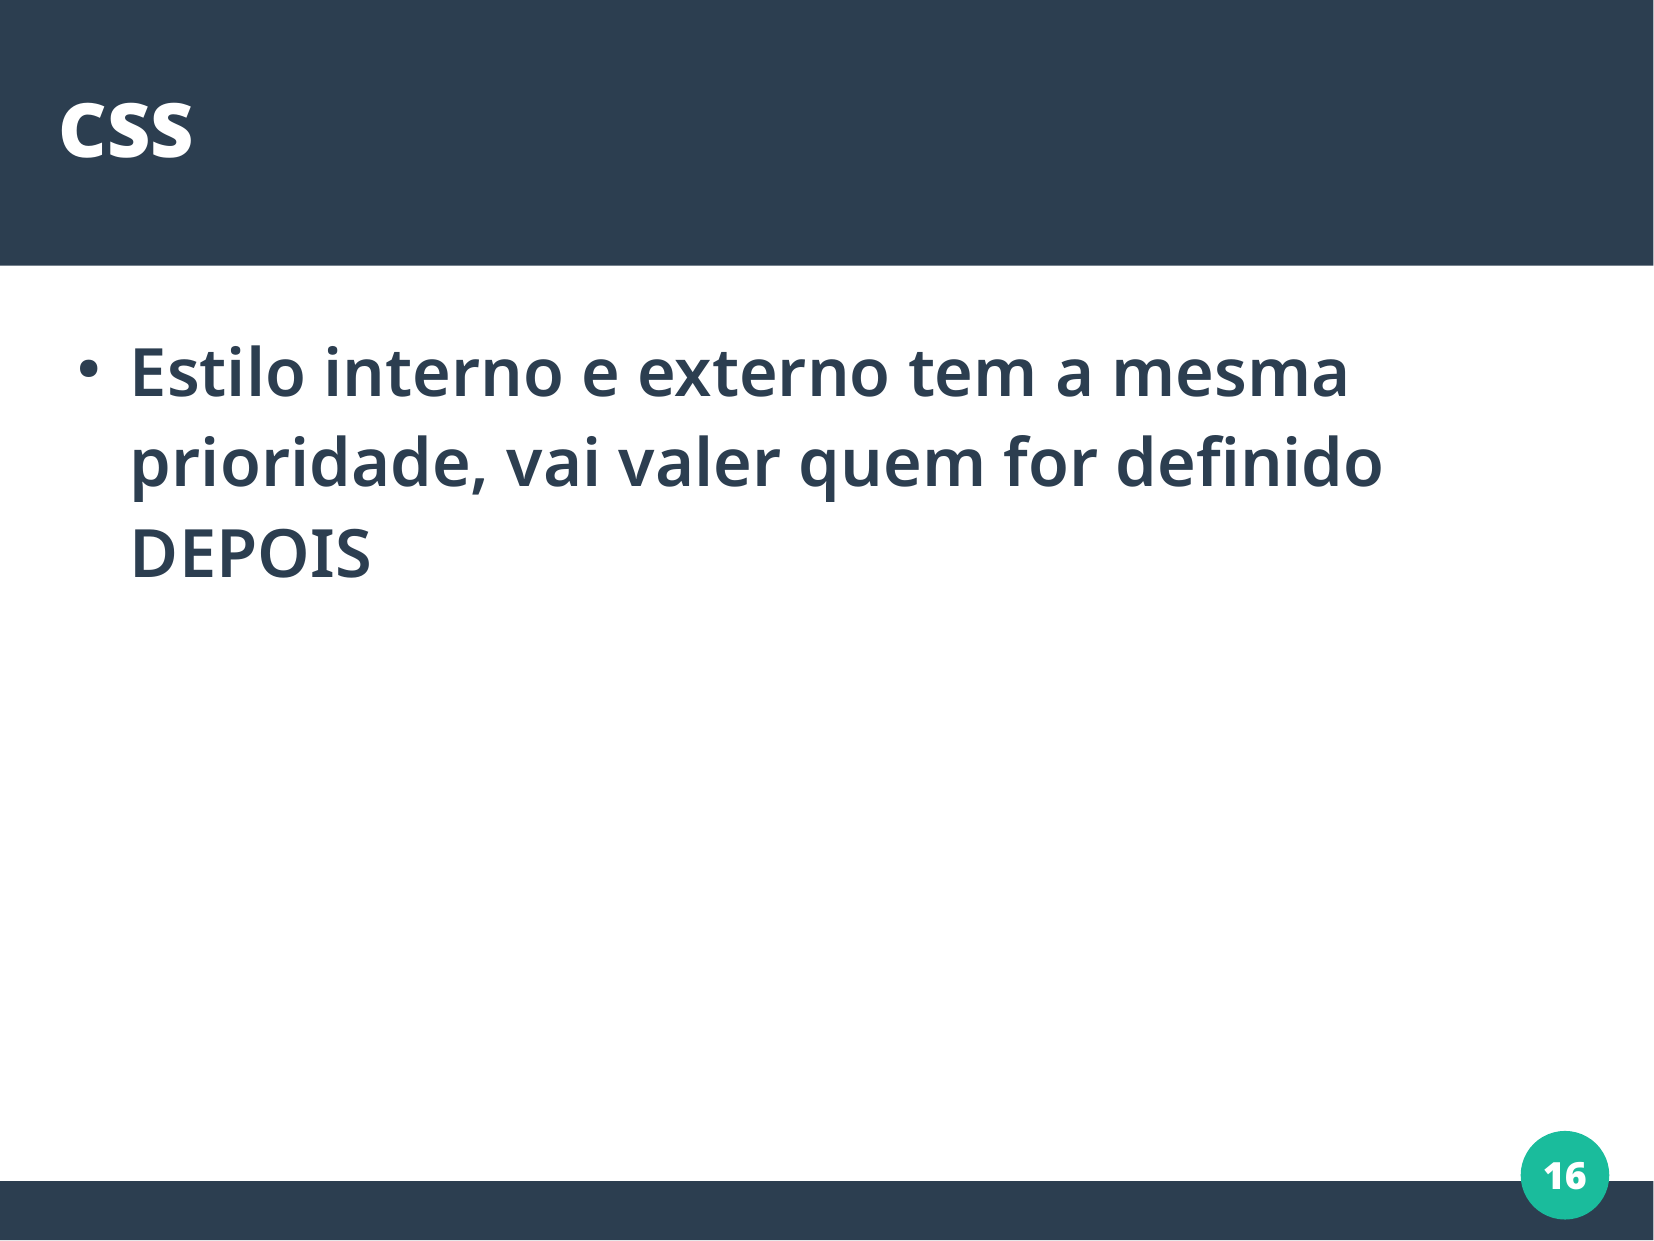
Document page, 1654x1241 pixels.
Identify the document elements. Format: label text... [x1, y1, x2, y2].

title CSS [59, 49, 1595, 207]
list Estilo interno e externo tem a mesma prioridade, vai valer quem for definido DEPOIS [59, 324, 1595, 1152]
